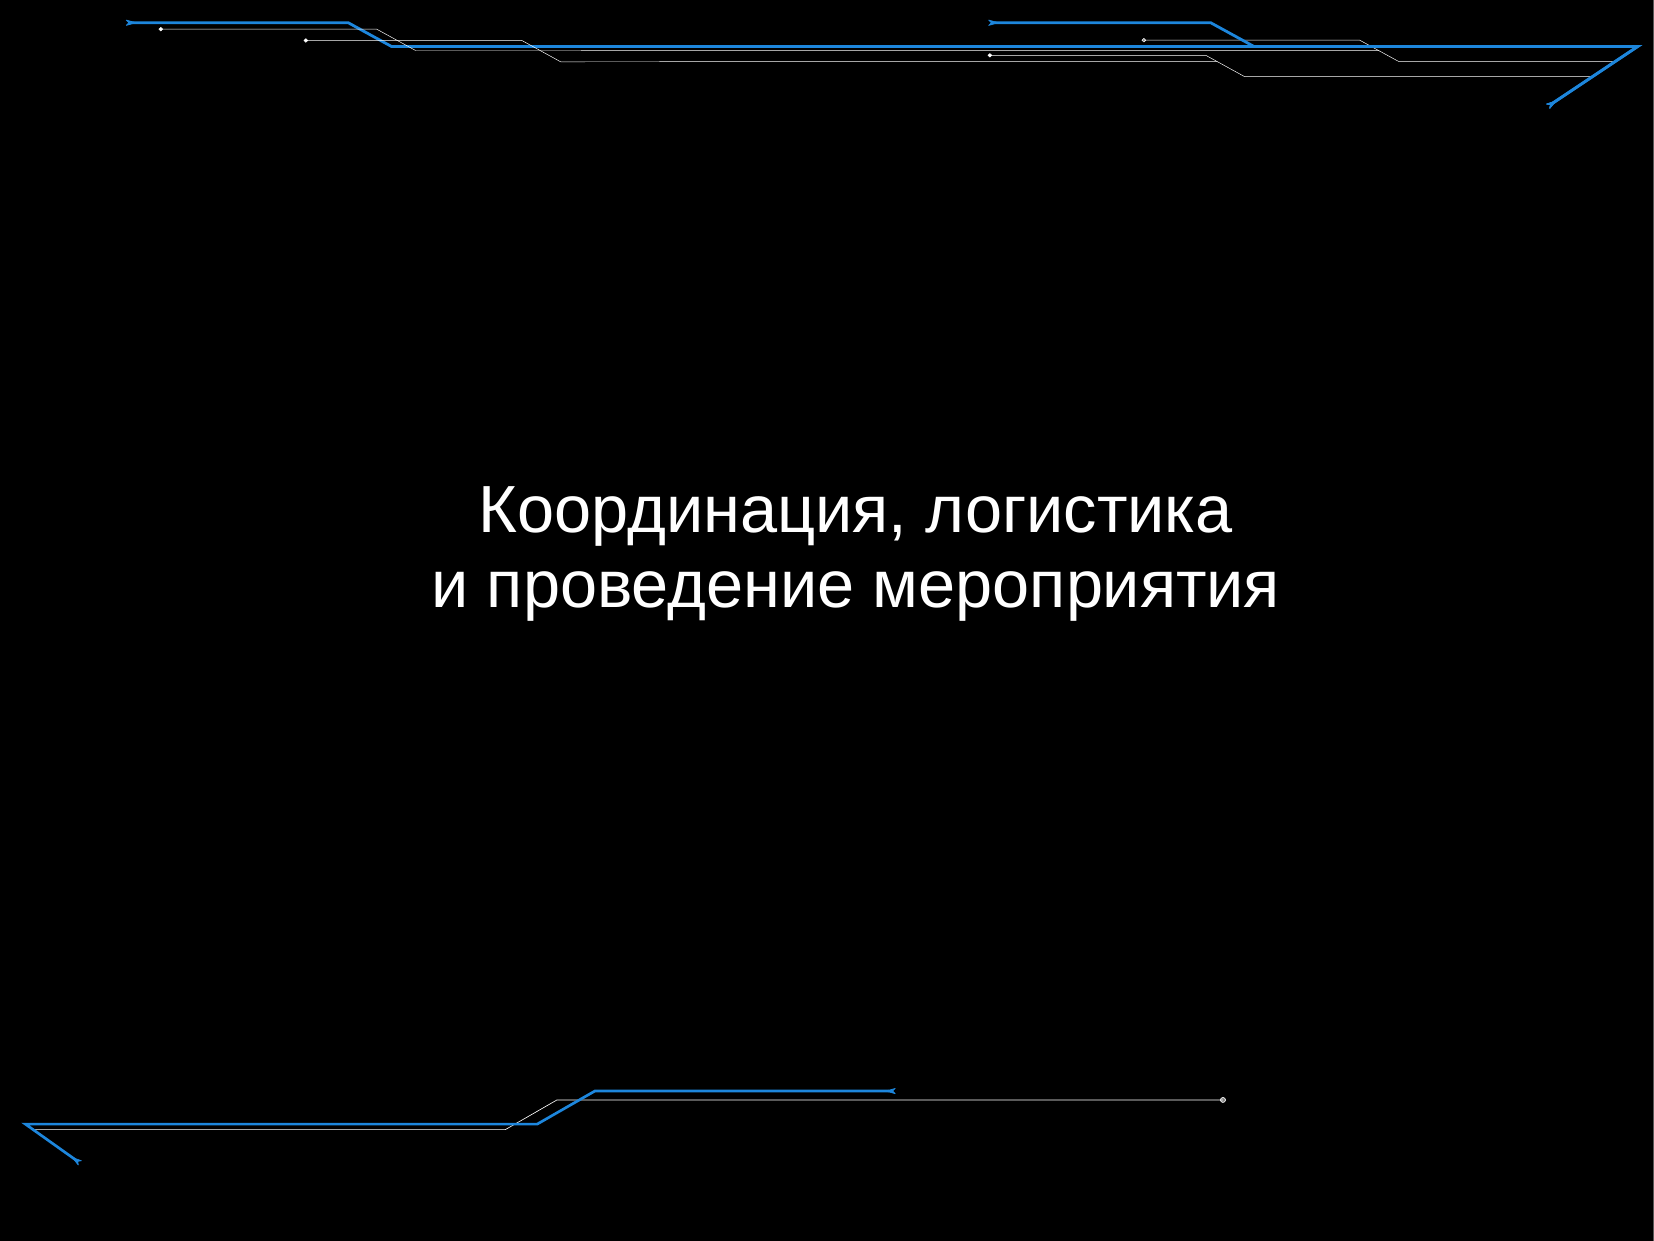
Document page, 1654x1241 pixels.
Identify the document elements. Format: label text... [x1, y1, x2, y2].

subtitle Координация, логистика и проведение мероприятия [147, 84, 1565, 1010]
